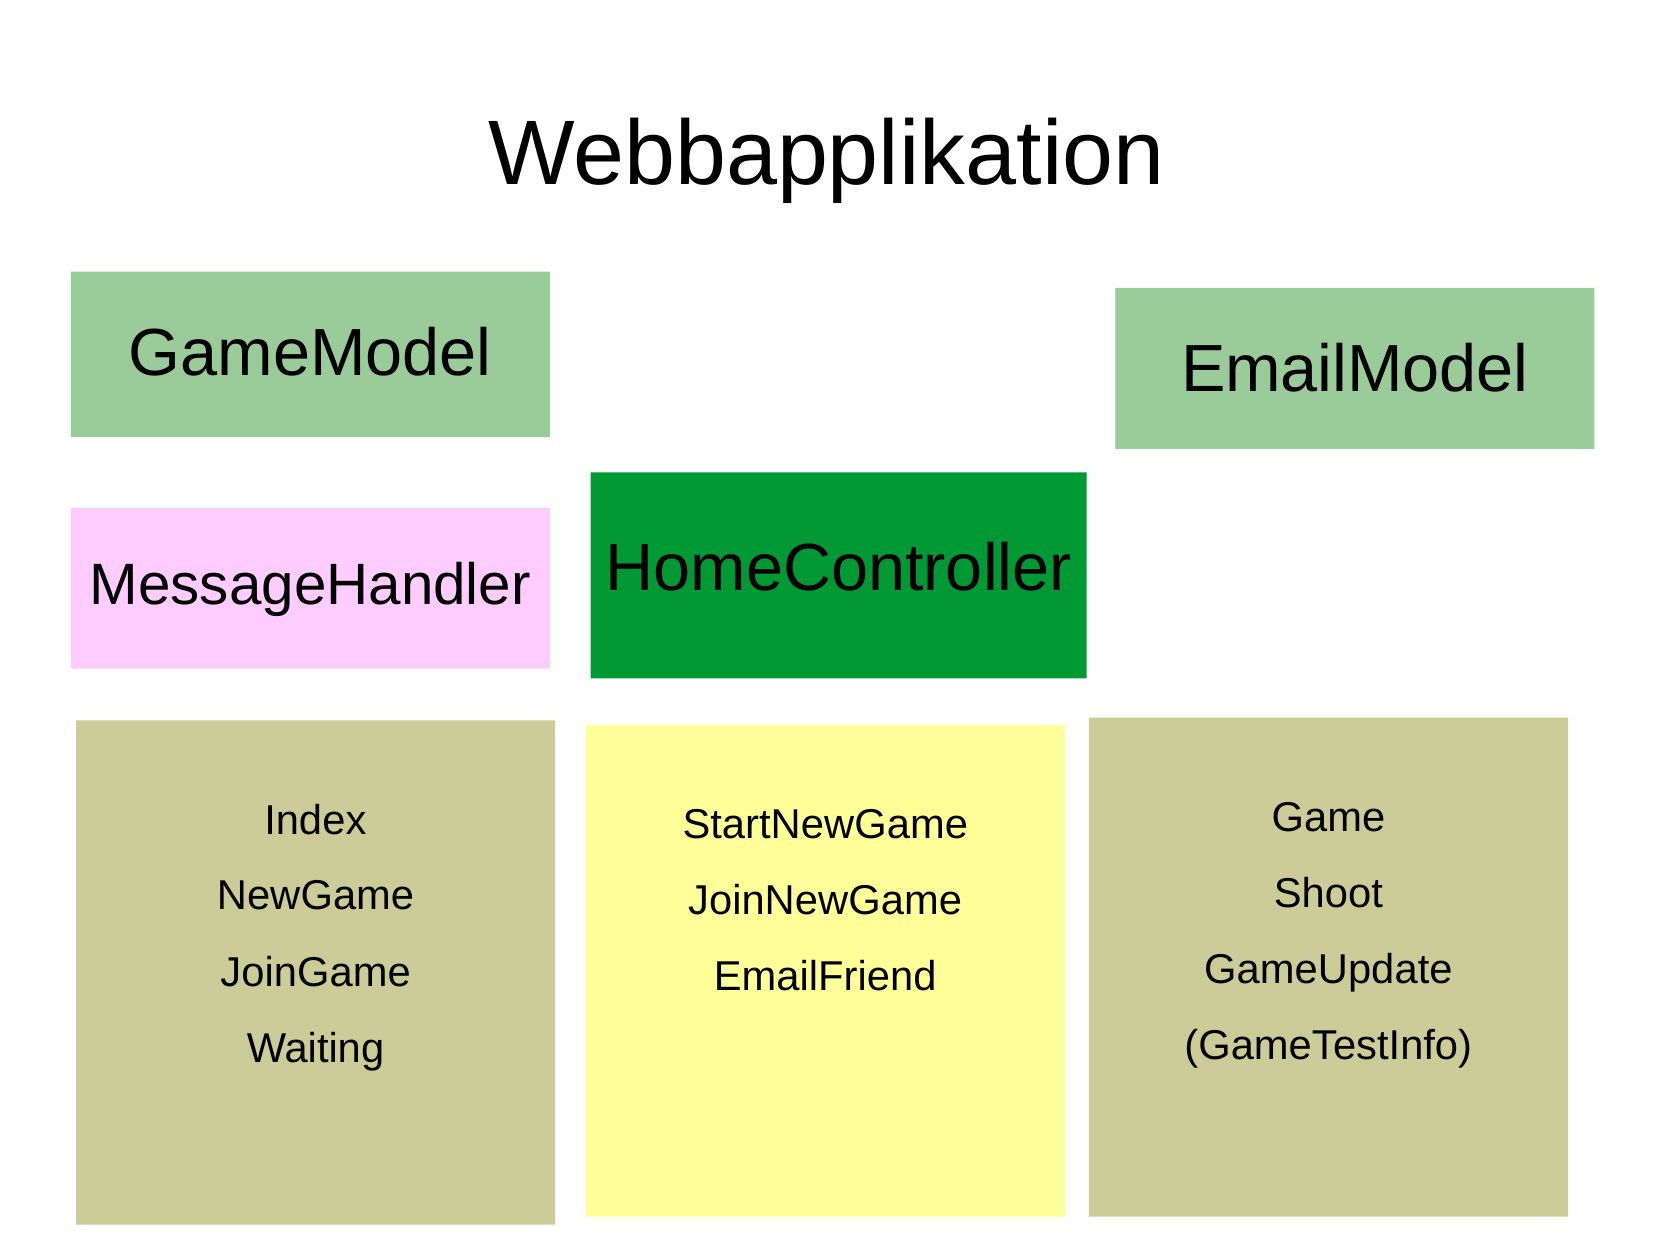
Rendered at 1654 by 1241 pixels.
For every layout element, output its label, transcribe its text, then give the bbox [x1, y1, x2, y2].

list Game Shoot GameUpdate (GameTestInfo) [1088, 717, 1569, 1217]
list GameModel [70, 271, 550, 438]
list MessageHandler [70, 507, 550, 669]
list EmailModel [1115, 287, 1595, 449]
list HomeController [590, 472, 1087, 679]
list StartNewGame JoinNewGame EmailFriend [585, 724, 1065, 1217]
list Index NewGame JoinGame Waiting [76, 720, 556, 1225]
title Webbapplikation [82, 49, 1571, 257]
